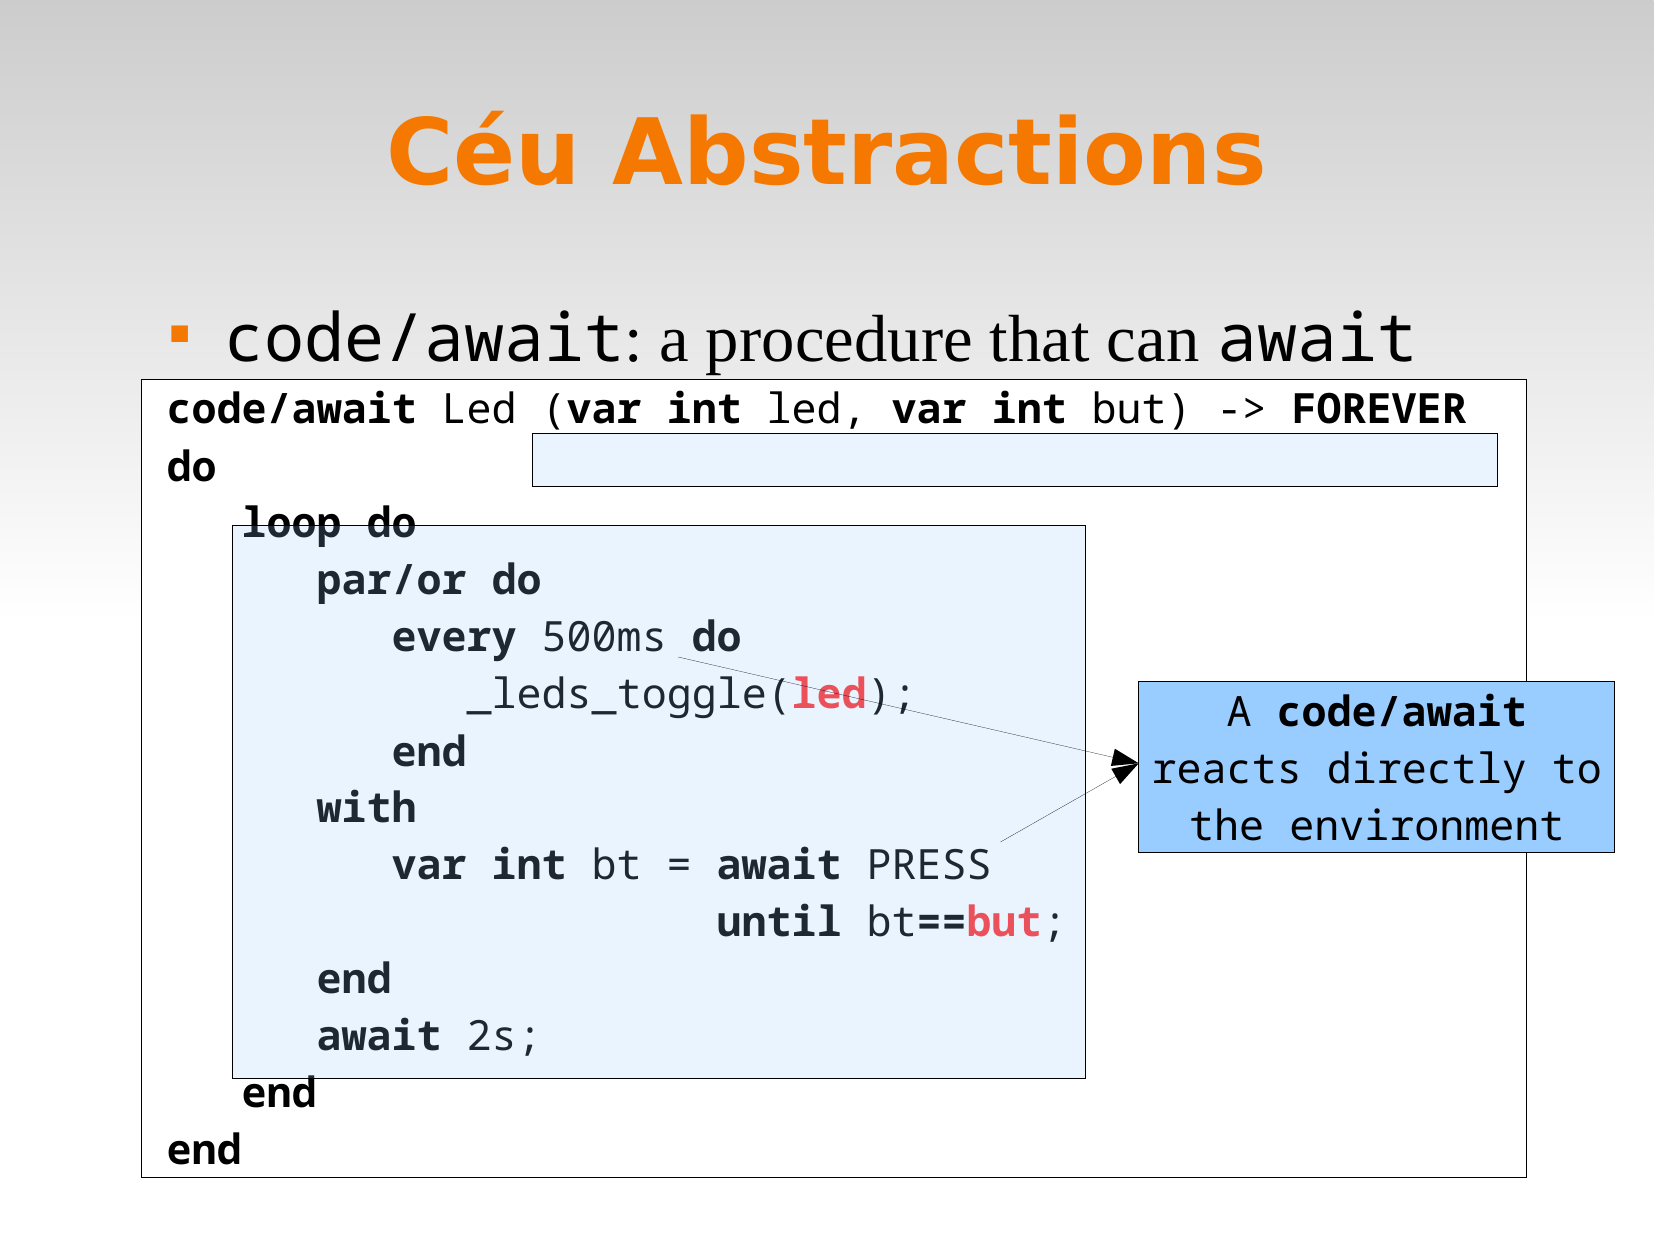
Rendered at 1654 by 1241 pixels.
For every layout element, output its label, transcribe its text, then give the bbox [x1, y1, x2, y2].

text_box A code/await reacts directly to the environment [1138, 694, 1615, 840]
text_box code/await Led (var int led, var int but) -> FOREVER do loop do par/or do every 500ms do _leds_toggle(led); end with var int bt = await PRESS until bt==but; end await 2s; end end [141, 1094, 1527, 1127]
list code/await: a procedure that can await [82, 290, 1571, 1094]
title Céu Abstractions [82, 49, 1571, 257]
